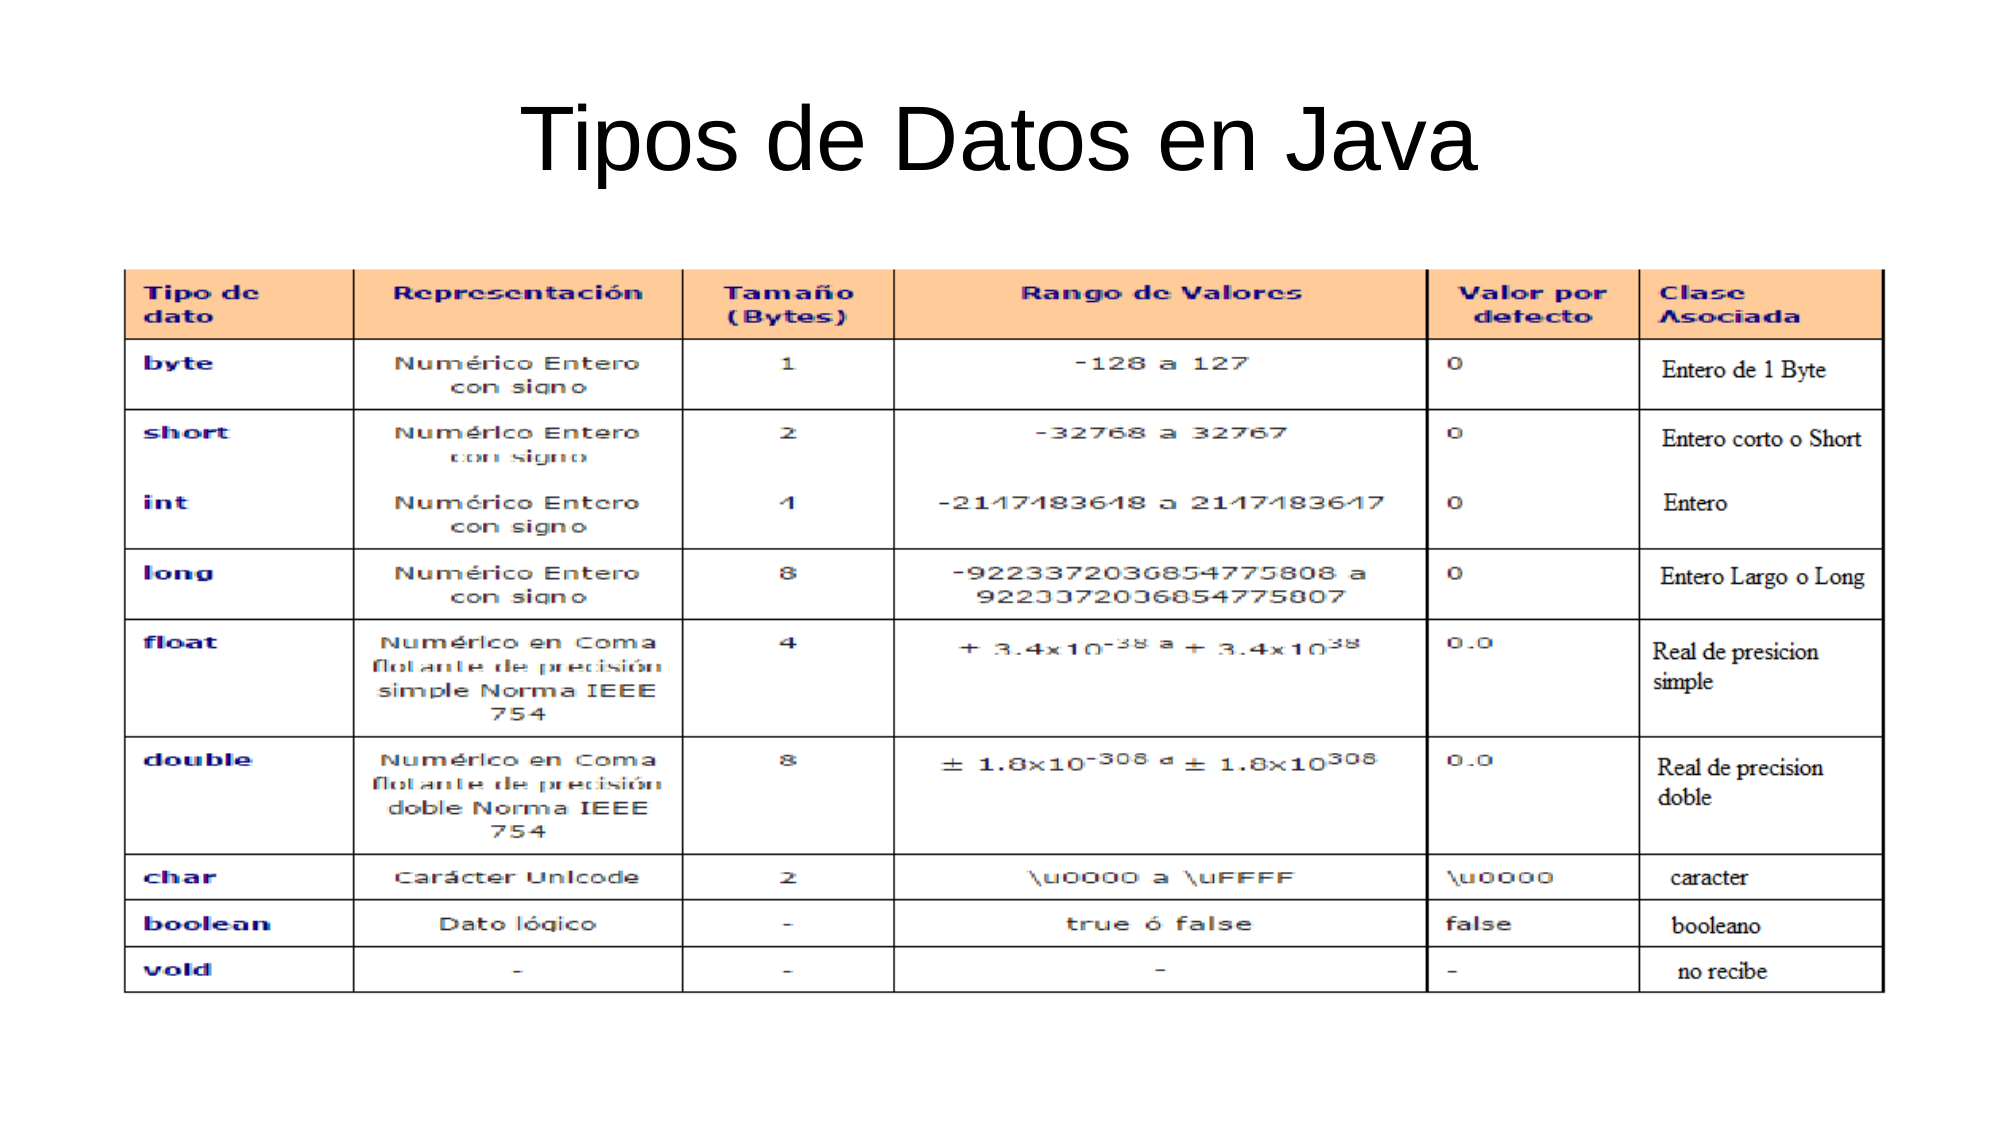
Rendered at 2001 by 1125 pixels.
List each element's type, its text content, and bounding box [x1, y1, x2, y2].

picture [118, 265, 1890, 1001]
title Tipos de Datos en Java [99, 44, 1900, 233]
